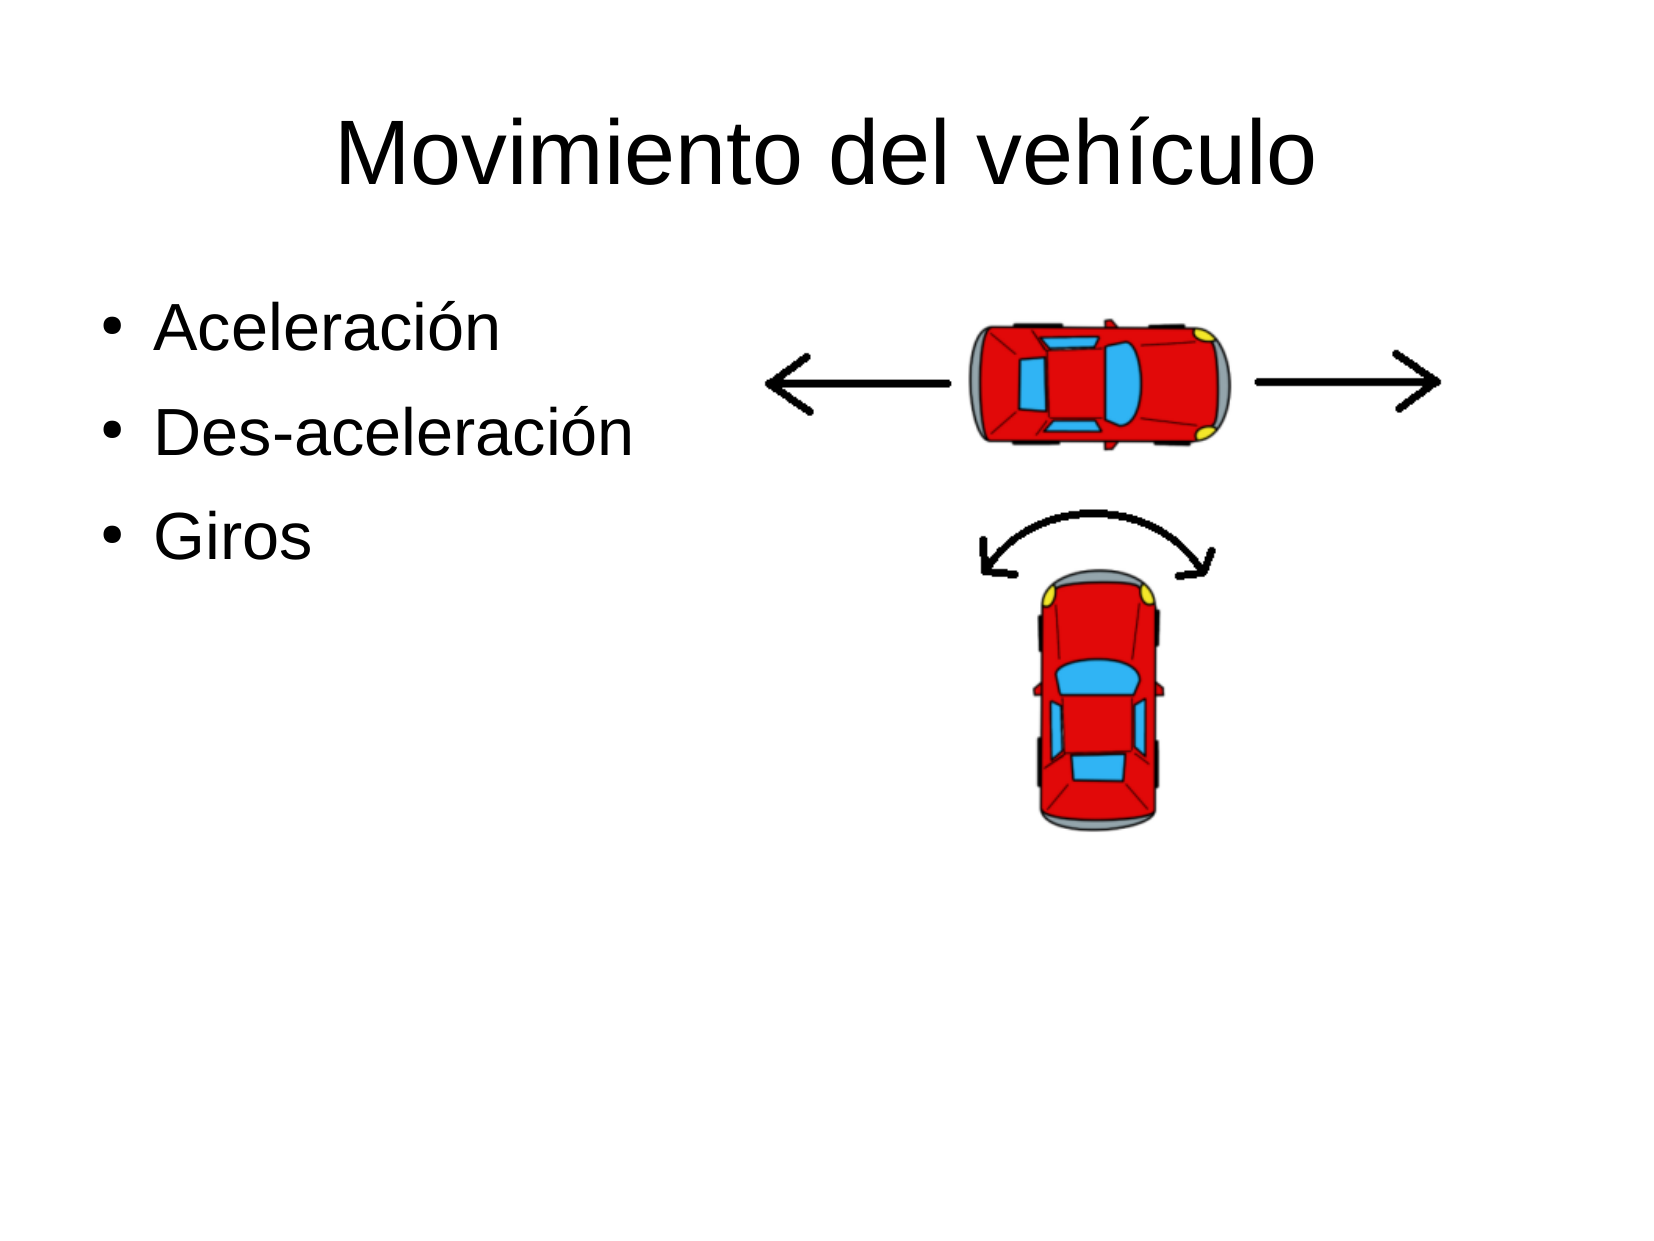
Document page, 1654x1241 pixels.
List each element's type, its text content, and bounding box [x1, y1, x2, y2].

picture [720, 283, 1485, 879]
title Movimiento del vehículo [82, 49, 1571, 257]
list Aceleración Des-aceleración Giros [82, 290, 809, 1010]
